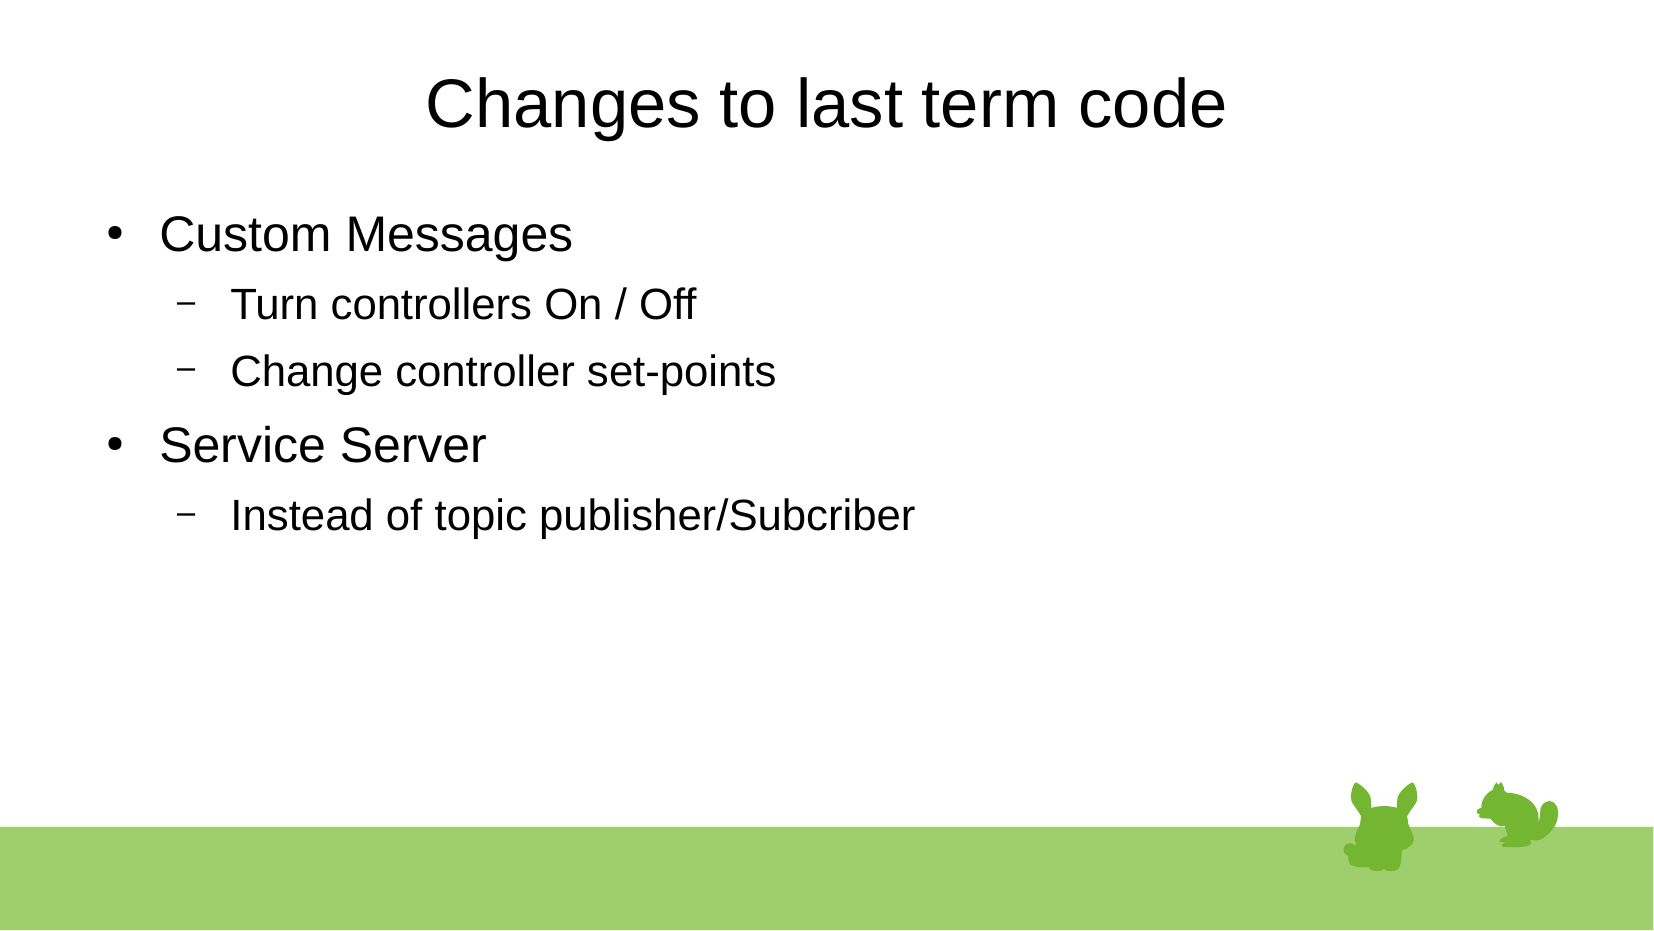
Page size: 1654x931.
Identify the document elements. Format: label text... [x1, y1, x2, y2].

title Changes to last term code [88, 29, 1565, 178]
list Custom Messages Turn controllers On / Off Change controller set-points Service Server Instead of topic publisher/Subcriber [88, 206, 1565, 739]
